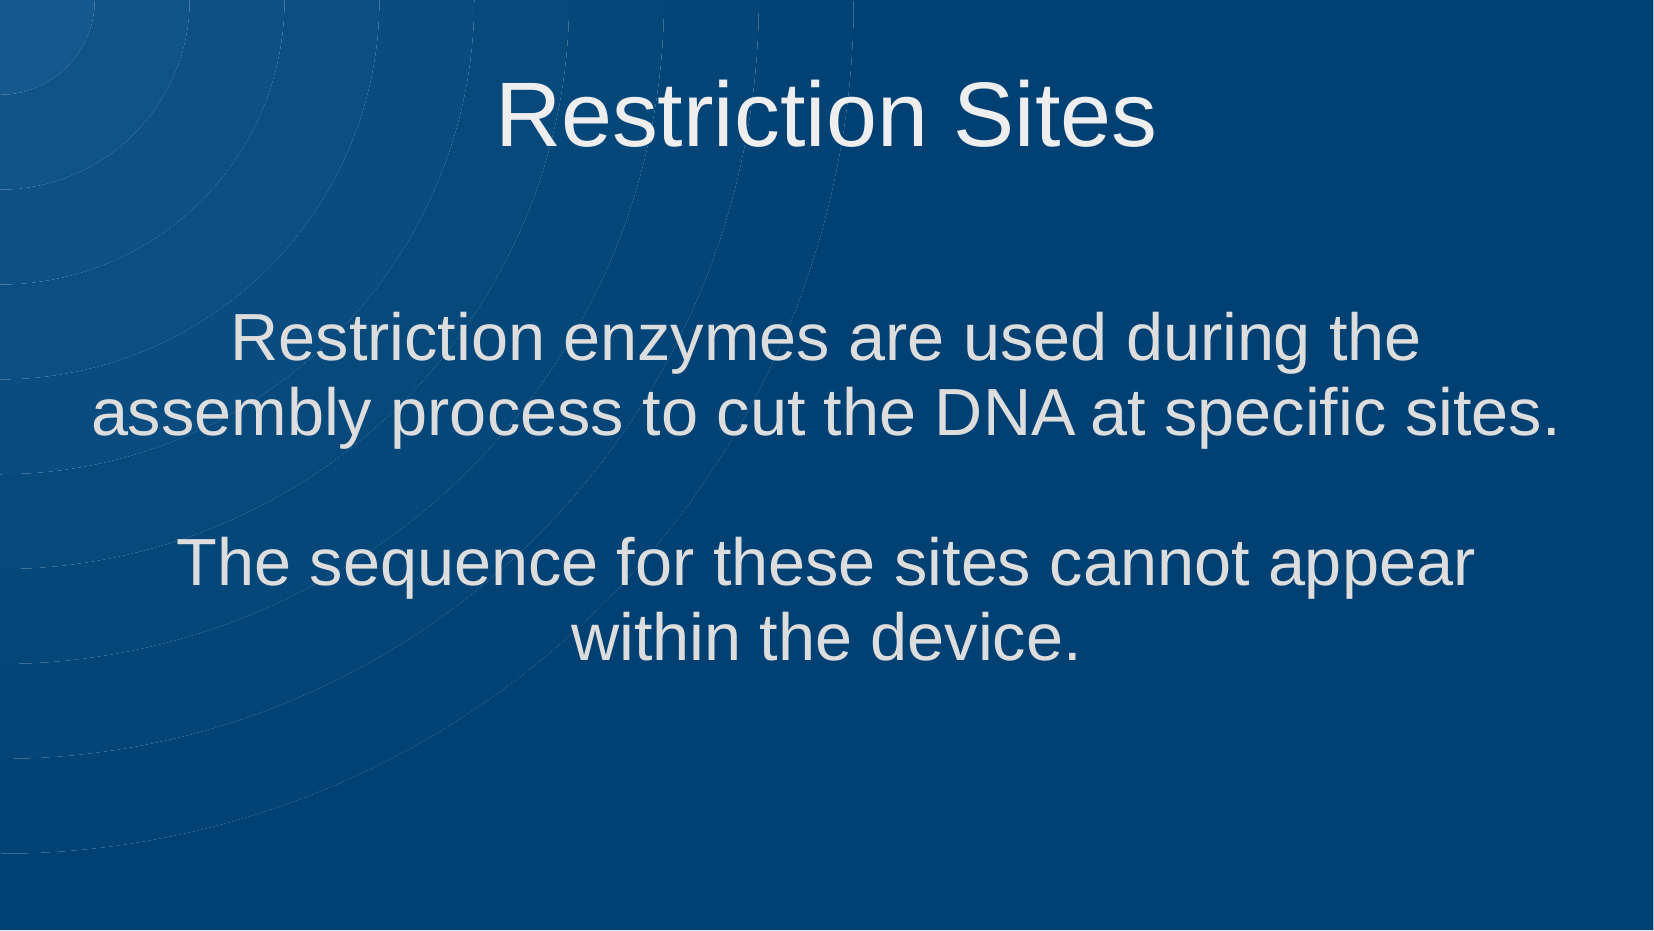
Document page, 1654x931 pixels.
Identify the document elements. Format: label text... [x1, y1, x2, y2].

title Restriction Sites [82, 37, 1571, 193]
subtitle Restriction enzymes are used during the assembly process to cut the DNA at specific sites. The sequence for these sites cannot appear within the device. [82, 217, 1571, 758]
